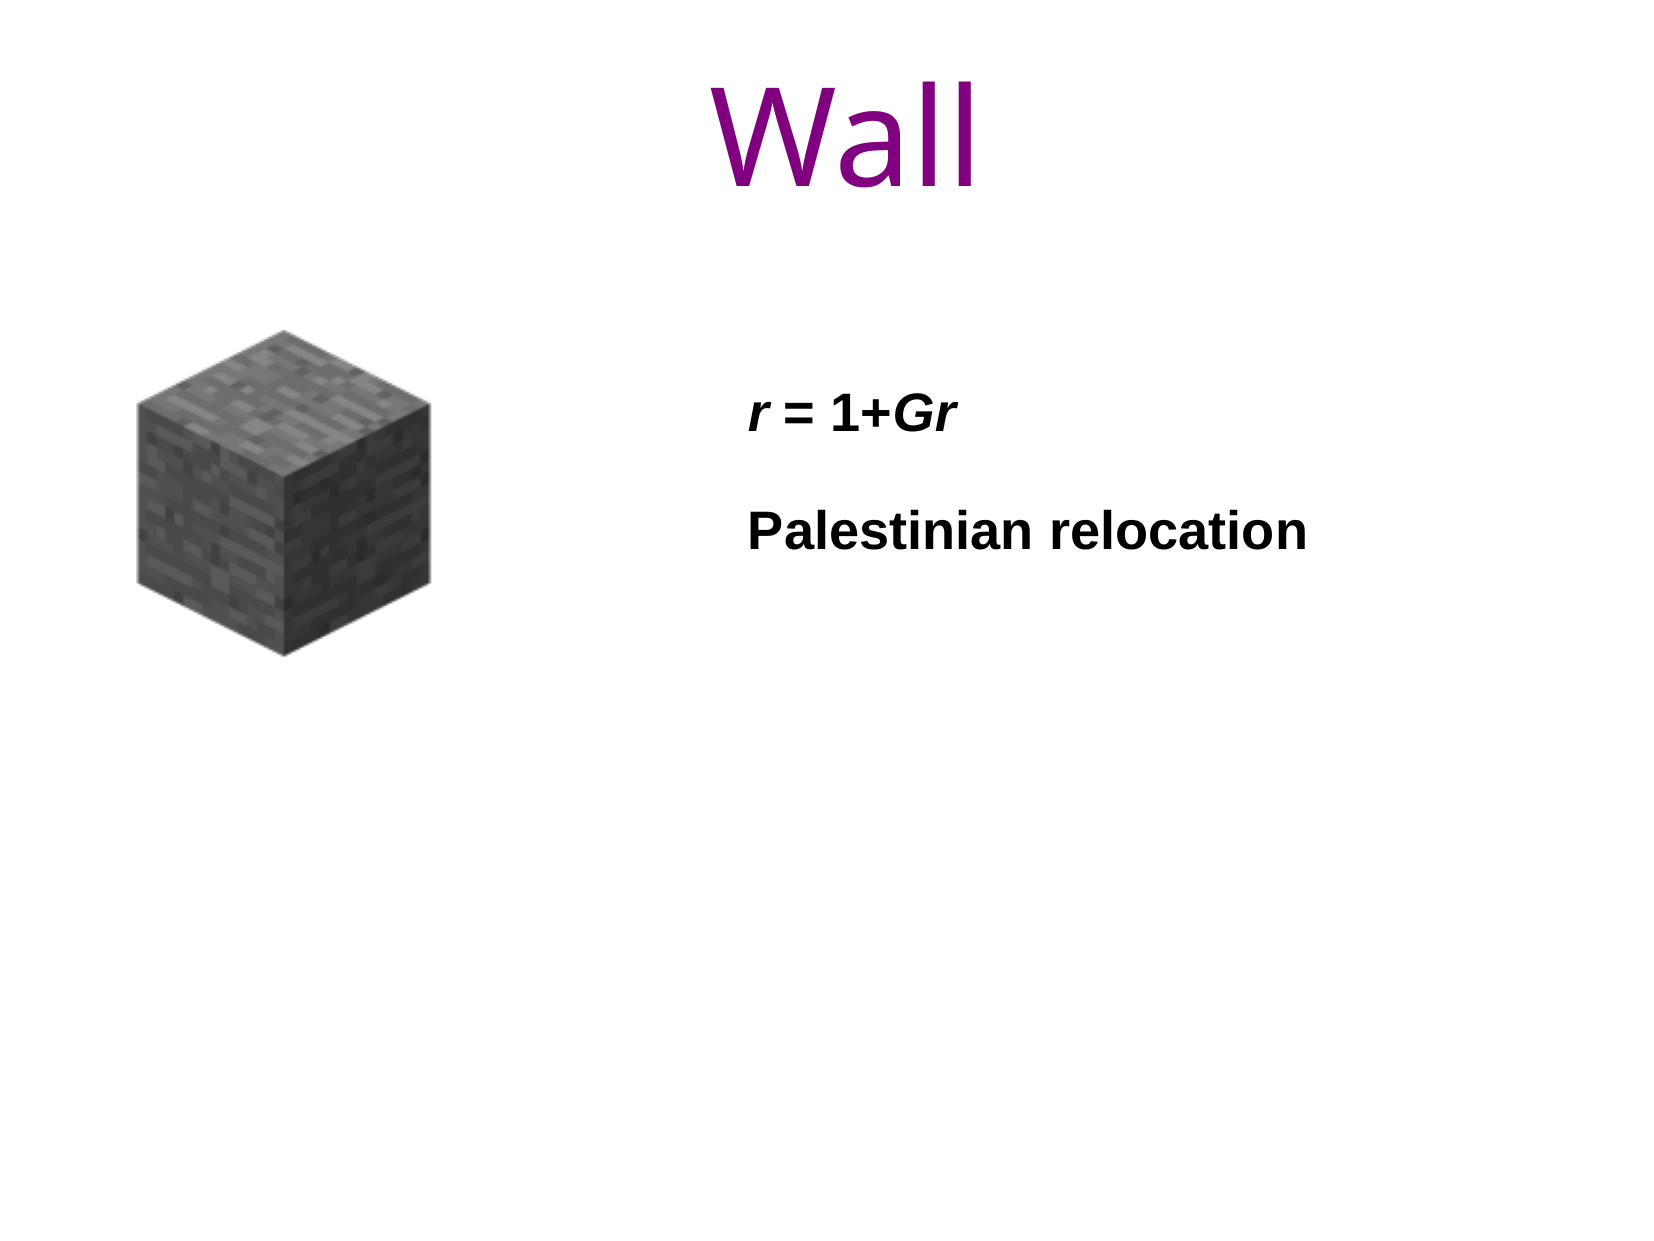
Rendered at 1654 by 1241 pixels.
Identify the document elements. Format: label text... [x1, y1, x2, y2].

picture [120, 329, 449, 659]
title Wall [101, 30, 1591, 238]
text_box r = 1+Gr [733, 374, 1654, 451]
text_box Palestinian relocation [733, 492, 1654, 569]
